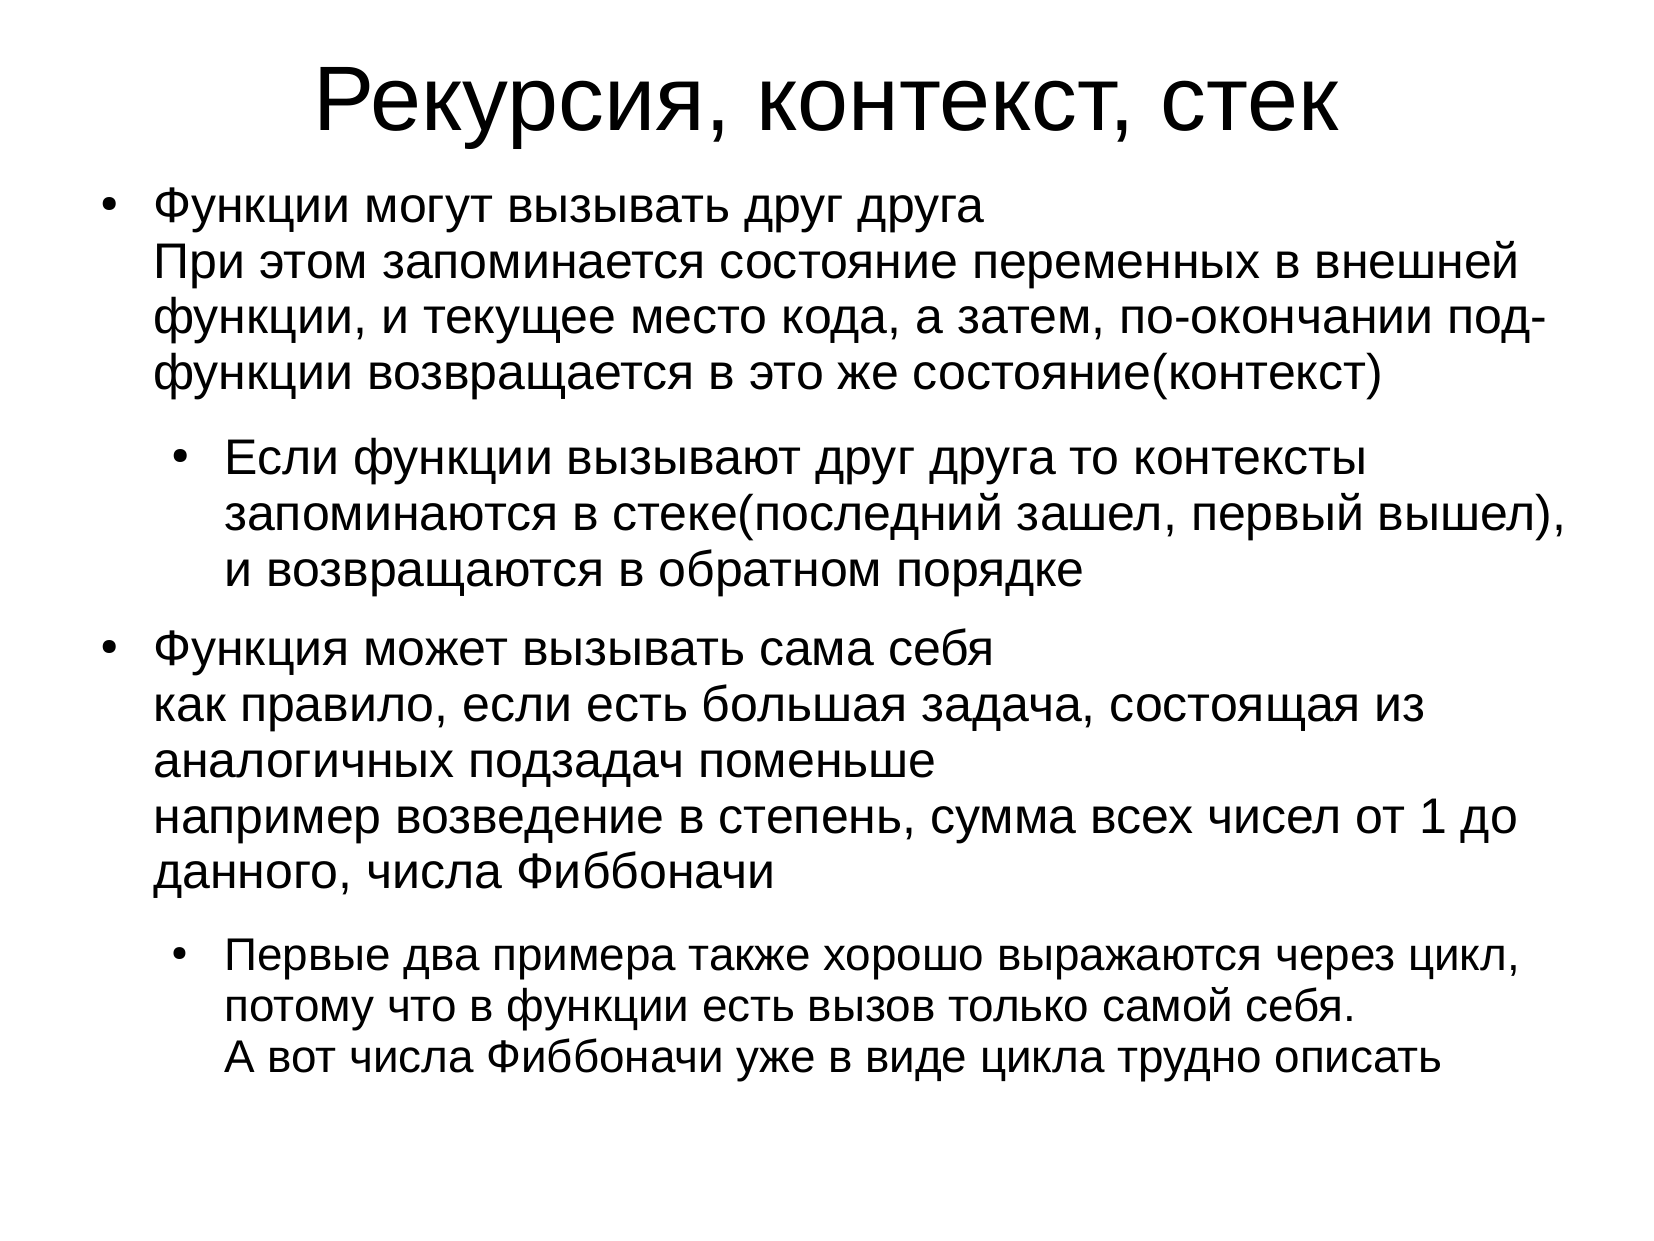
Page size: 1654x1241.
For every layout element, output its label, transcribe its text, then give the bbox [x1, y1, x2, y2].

list Функции могут вызывать друг друга При этом запоминается состояние переменных в внешней функции, и текущее место кода, а затем, по-окончании под-функции возвращается в это же состояние(контекст) Если функции вызывают друг друга то контексты запоминаются в стеке(последний зашел, первый вышел), и возвращаются в обратном порядке Функция может вызывать сама себя как правило, если есть большая задача, состоящая из аналогичных подзадач поменьше например возведение в степень, сумма всех чисел от 1 до данного, числа Фиббоначи Первые два примера также хорошо выражаются через цикл, потому что в функции есть вызов только самой себя. А вот числа Фиббоначи уже в виде цикла трудно описать [82, 177, 1571, 1241]
title Рекурсия, контекст, стек [82, 47, 1571, 150]
